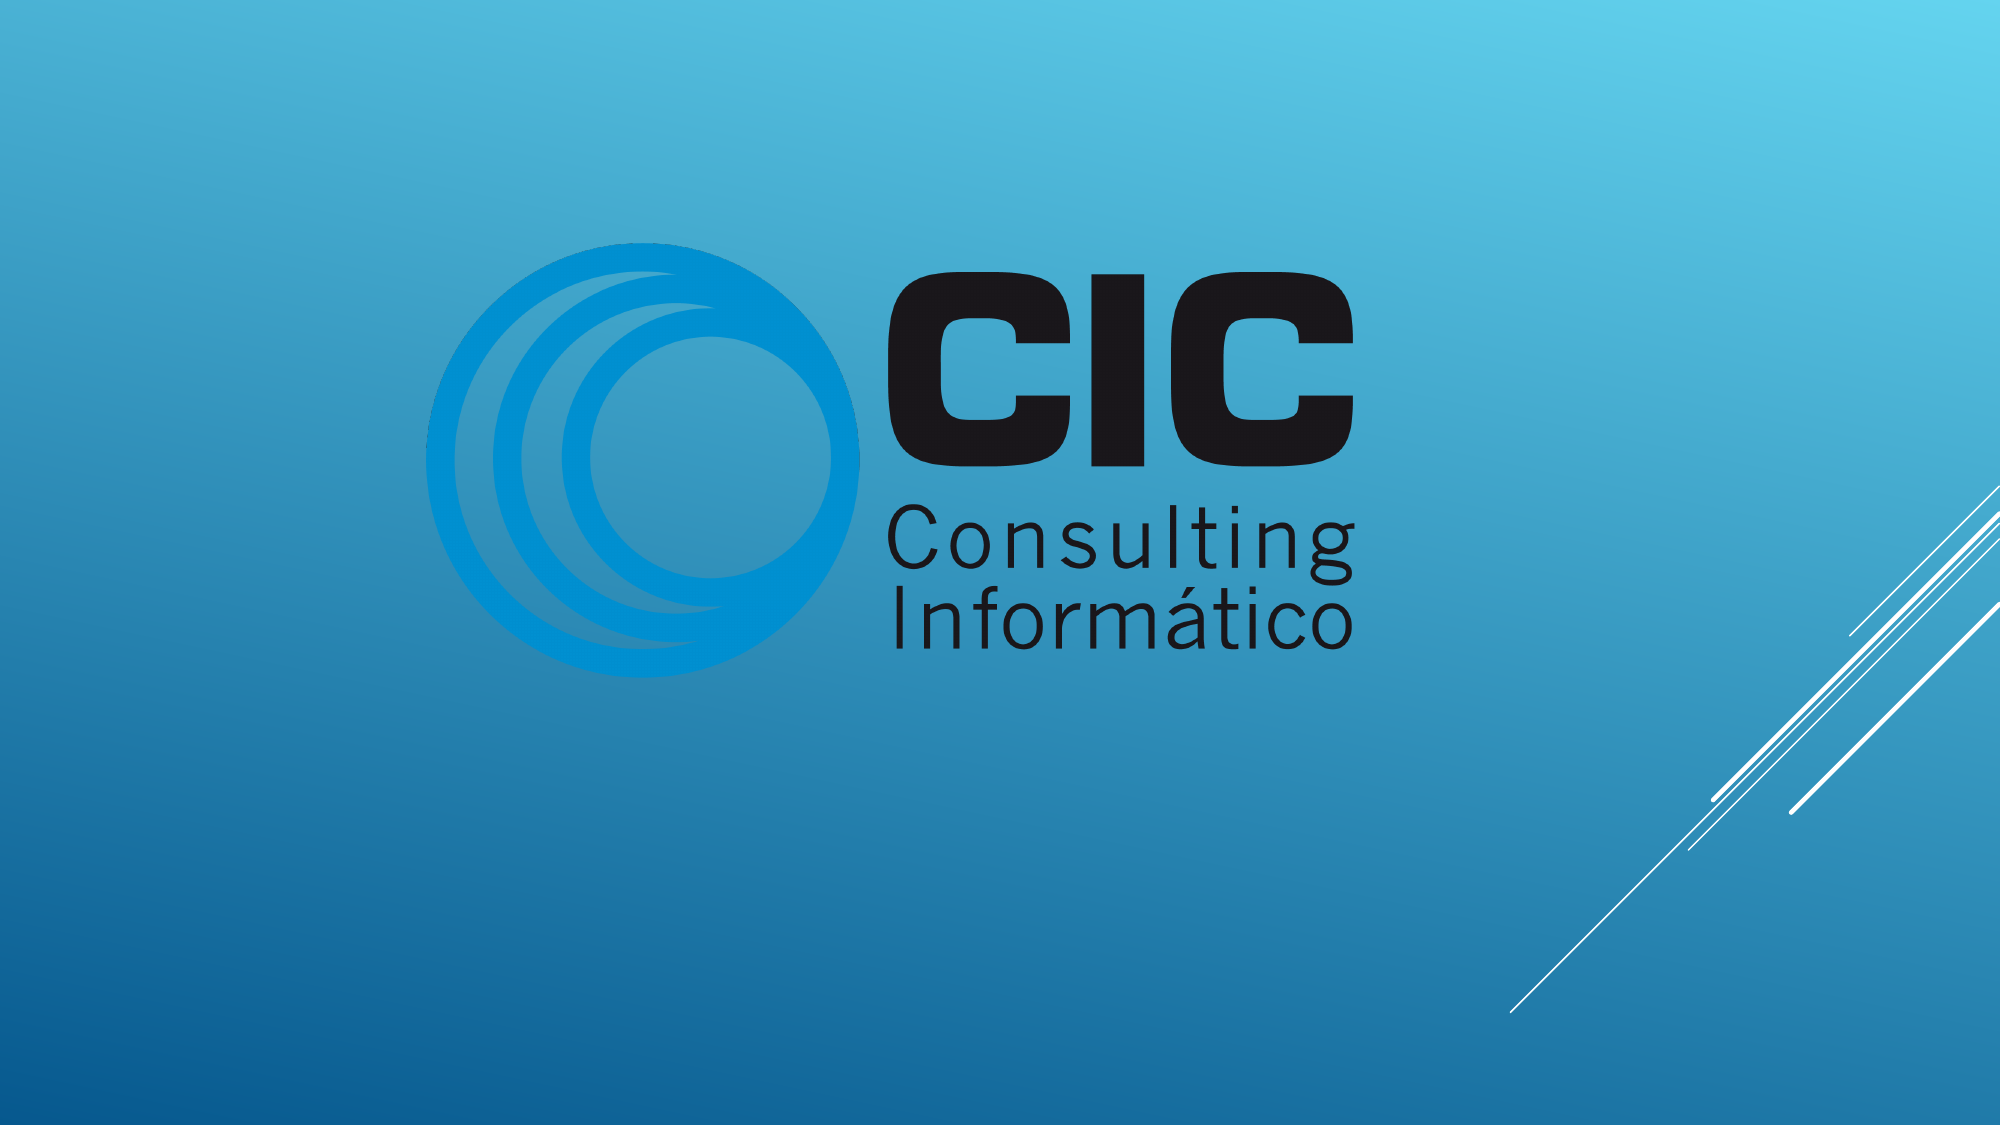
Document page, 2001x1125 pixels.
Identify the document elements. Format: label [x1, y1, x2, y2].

picture [303, 112, 1534, 830]
